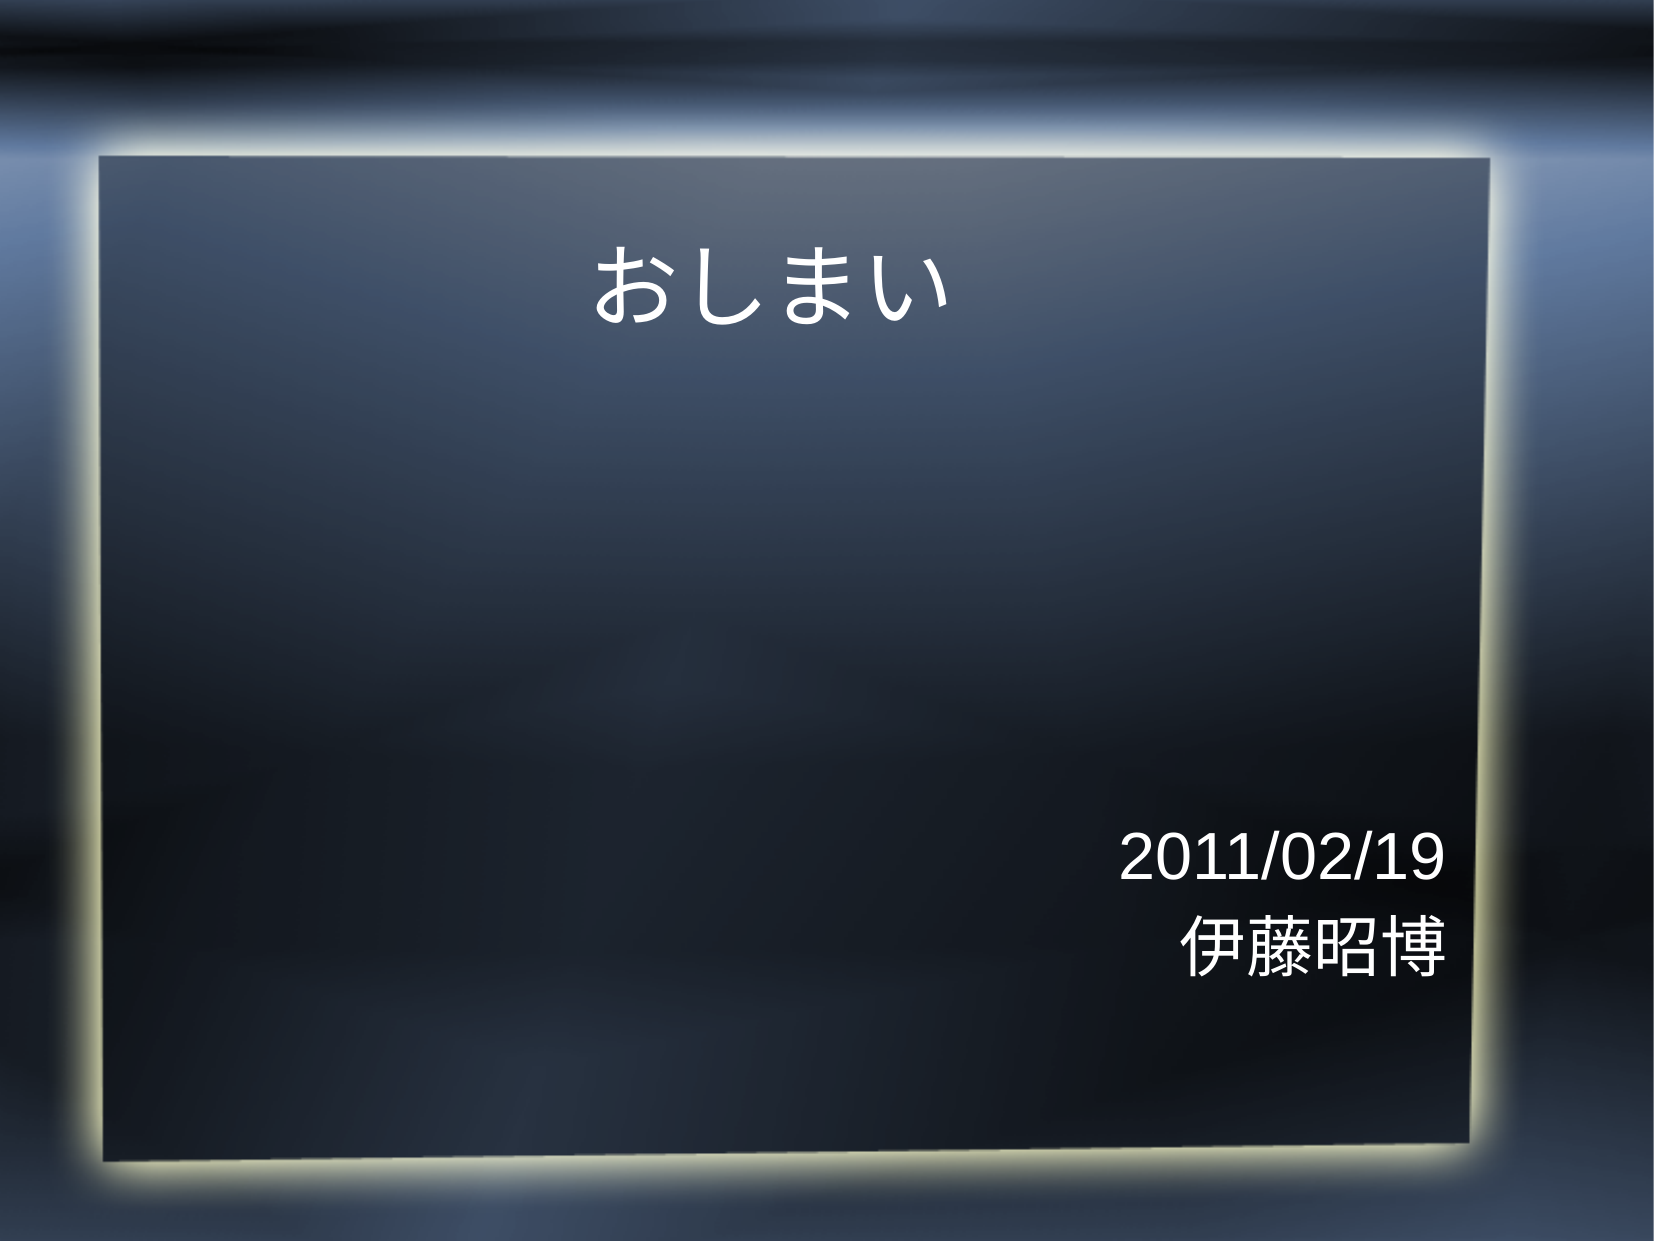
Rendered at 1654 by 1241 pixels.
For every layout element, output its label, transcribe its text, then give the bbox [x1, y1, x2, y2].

title おしまい [124, 184, 1418, 377]
picture [0, 0, 1654, 1241]
subtitle 2011/02/19 伊藤昭博 [135, 479, 1447, 1107]
